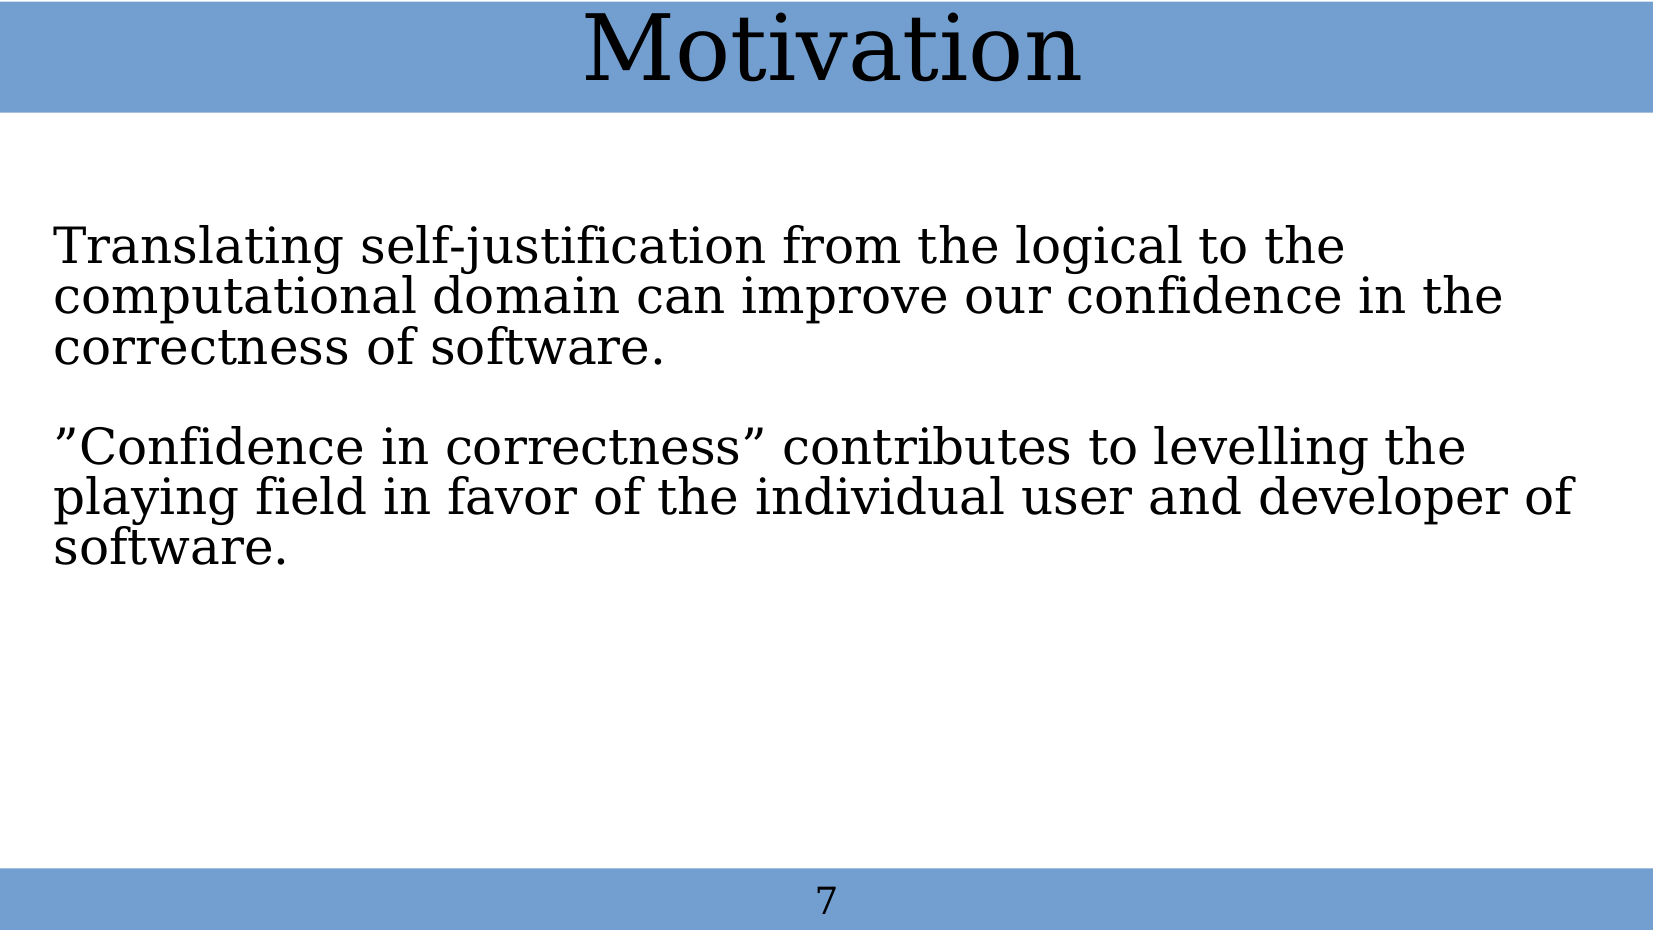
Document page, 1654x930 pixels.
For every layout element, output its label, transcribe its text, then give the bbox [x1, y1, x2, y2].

text_box Motivation [167, 0, 1498, 107]
title [0, 1, 1653, 113]
text_box Translating self-justification from the logical to the computational domain can improve our confidence in the correctness of software. ”Confidence in correctness” contributes to levelling the playing field in favor of the individual user and developer of software. [38, 217, 1614, 683]
text_box [0, 868, 1653, 930]
text_box 7 [770, 877, 883, 930]
